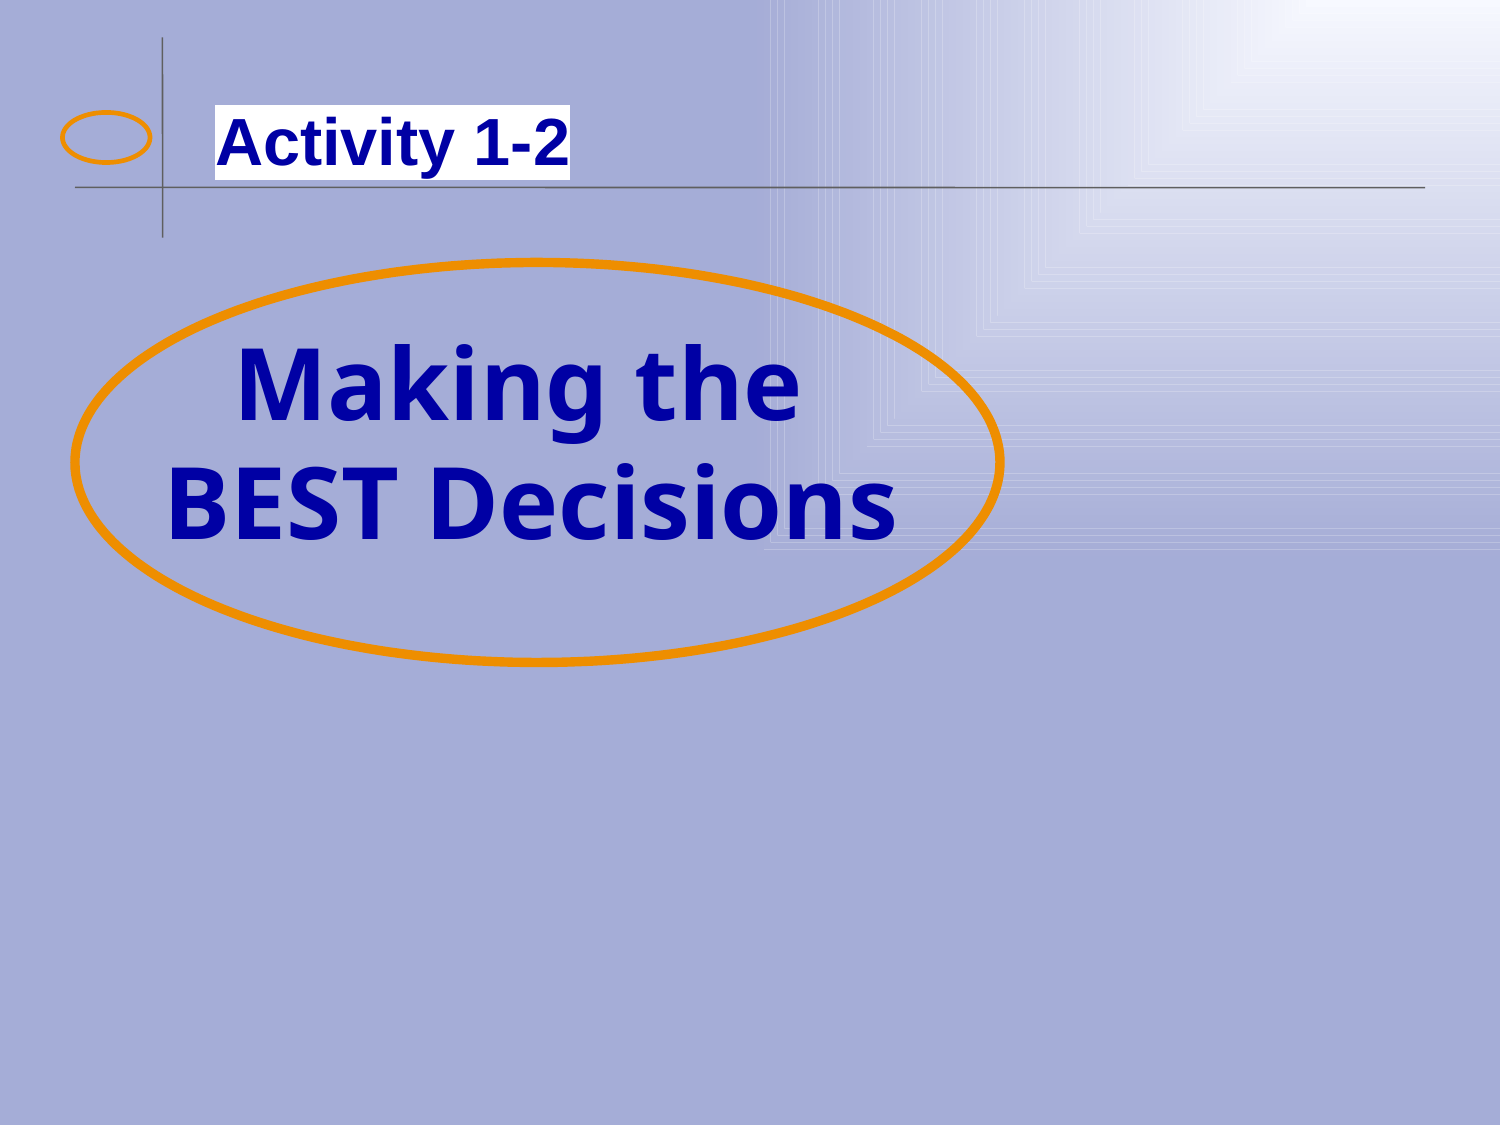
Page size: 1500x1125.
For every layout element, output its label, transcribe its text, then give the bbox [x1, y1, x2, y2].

title Activity 1-2 [200, 45, 1426, 233]
text_box Making the BEST Decisions [75, 312, 988, 568]
